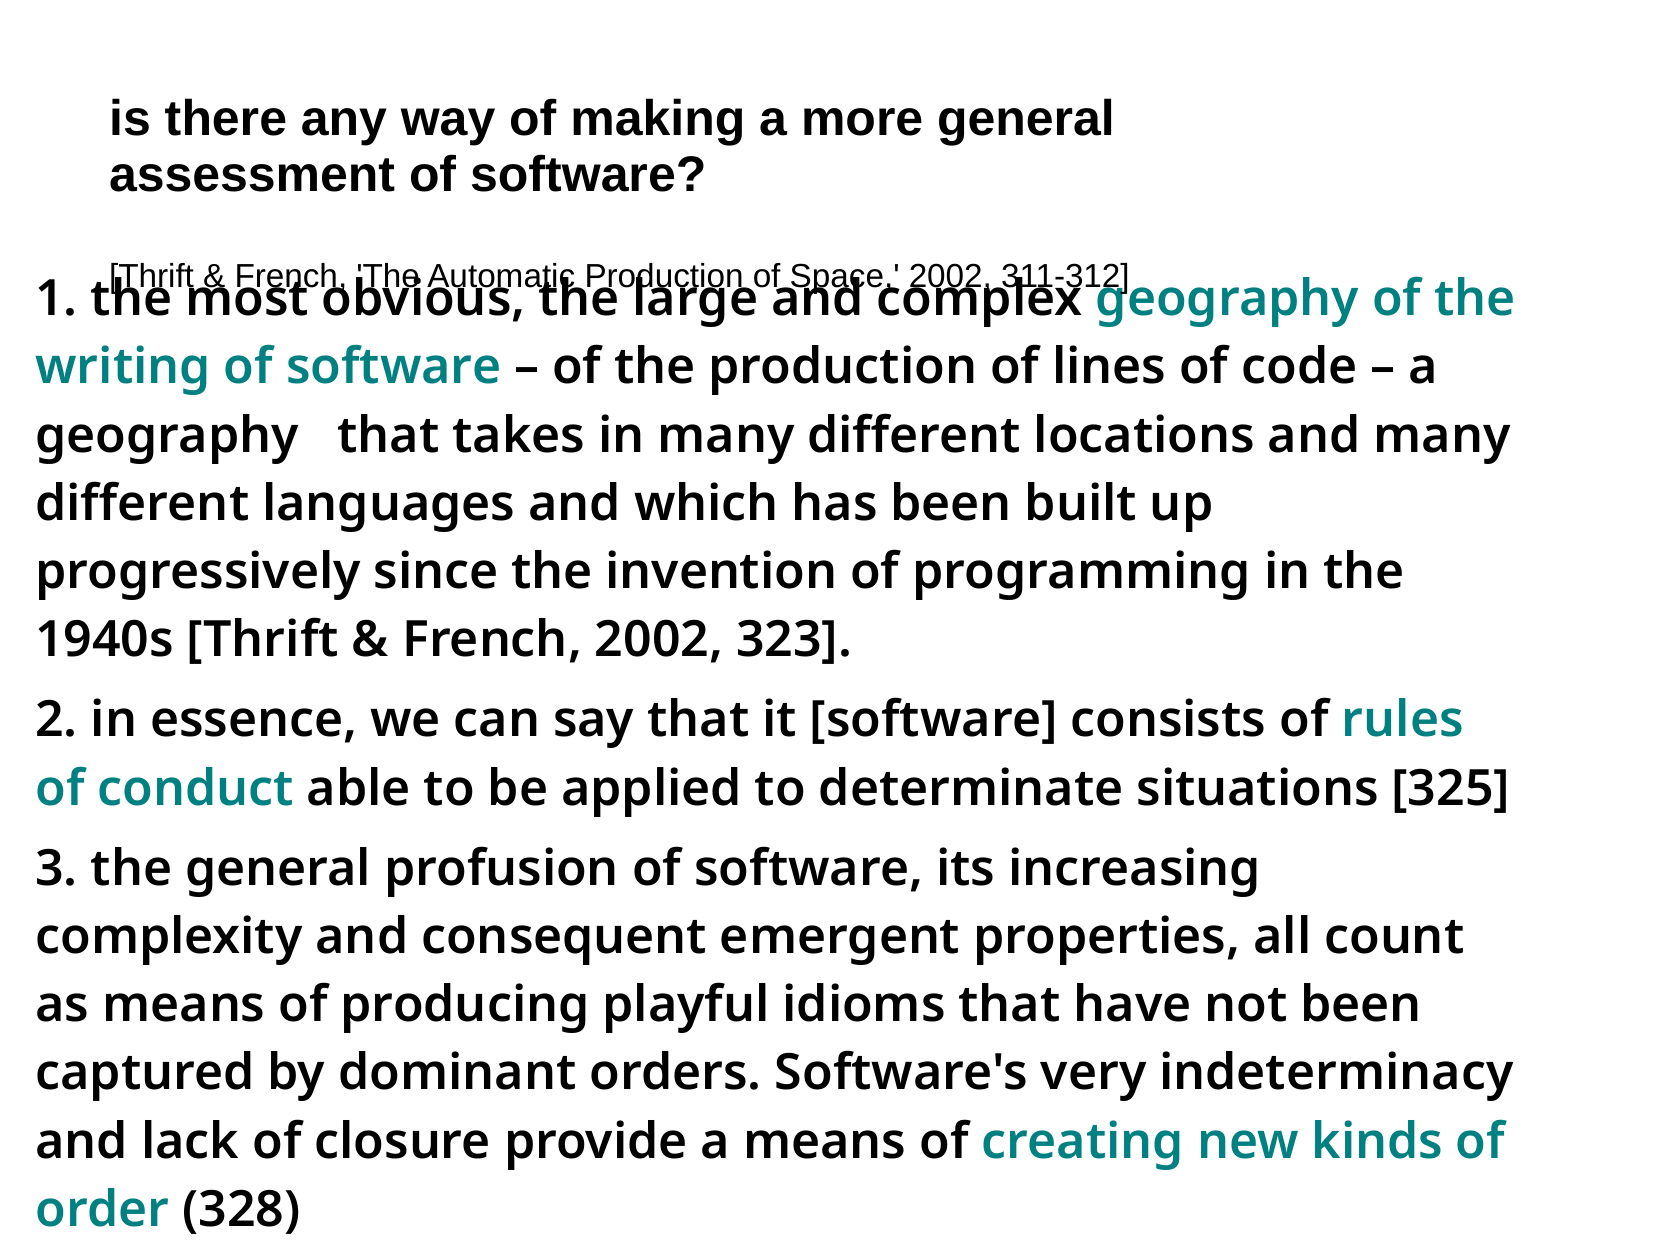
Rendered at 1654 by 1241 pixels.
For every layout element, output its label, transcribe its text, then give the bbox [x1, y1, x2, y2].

subtitle 1. the most obvious, the large and complex geography of the writing of software – of the production of lines of code – a geography that takes in many different locations and many different languages and which has been built up progressively since the invention of programming in the 1940s [Thrift & French, 2002, 323]. 2. in essence, we can say that it [software] consists of rules of conduct able to be applied to determinate situations [325] 3. the general profusion of software, its increasing complexity and consequent emergent properties, all count as means of producing playful idioms that have not been captured by dominant orders. Software's very indeterminacy and lack of closure provide a means of creating new kinds of order (328) [35, 271, 1524, 1232]
text_box is there any way of making a more general assessment of software? [Thrift & French, 'The Automatic Production of Space,' 2002, 311-312] [94, 82, 1264, 304]
